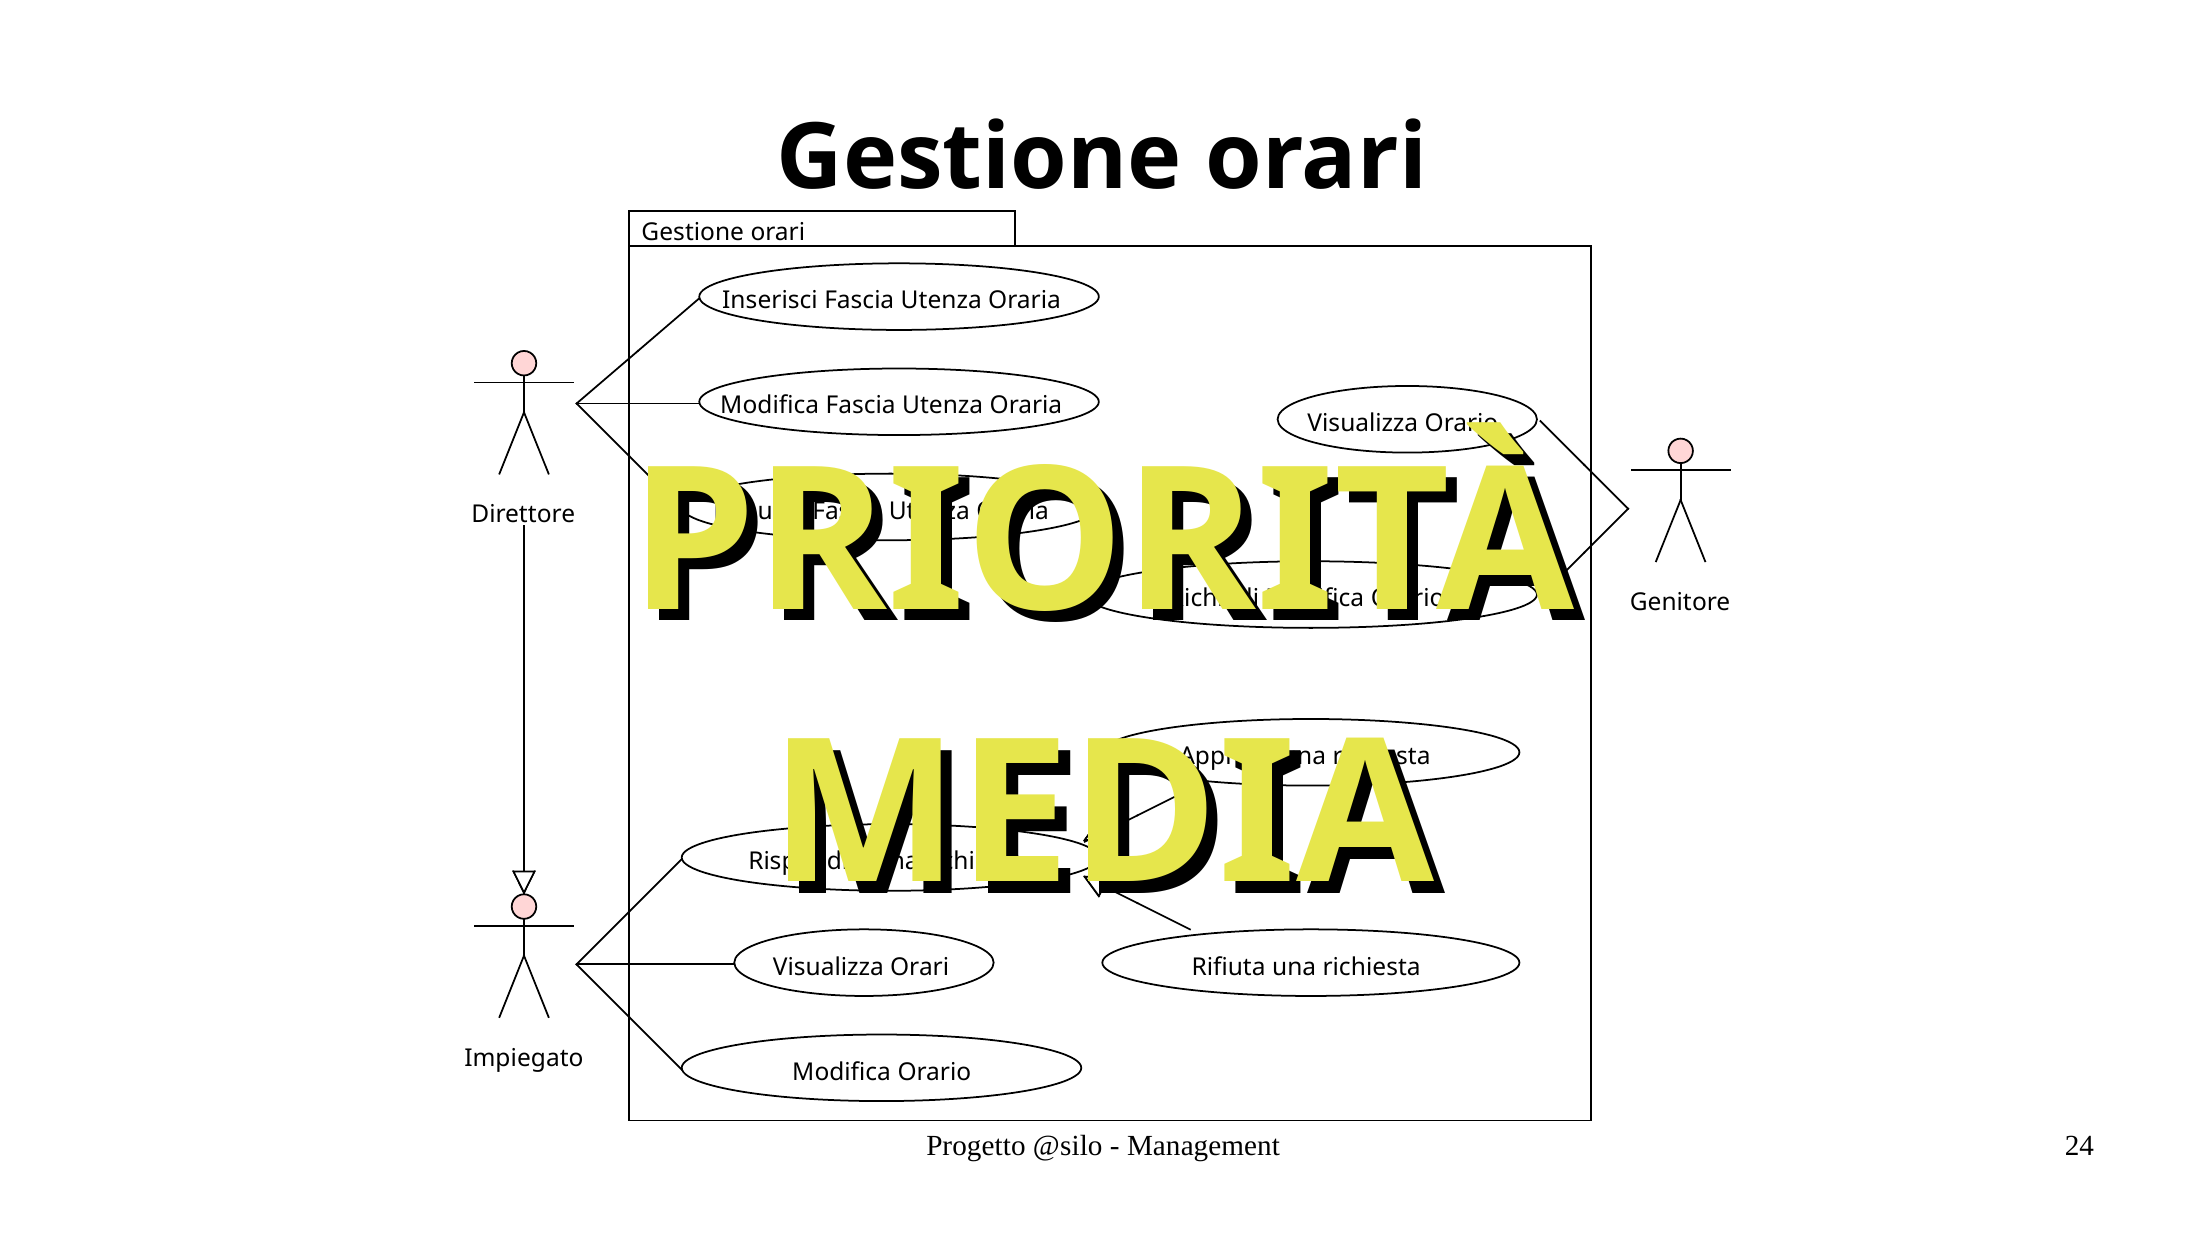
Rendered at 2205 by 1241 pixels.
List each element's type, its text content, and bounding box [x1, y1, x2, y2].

picture [400, 174, 1805, 1159]
title Gestione orari [110, 49, 2095, 257]
text_box PRIORITÀ MEDIA [535, 388, 1670, 852]
